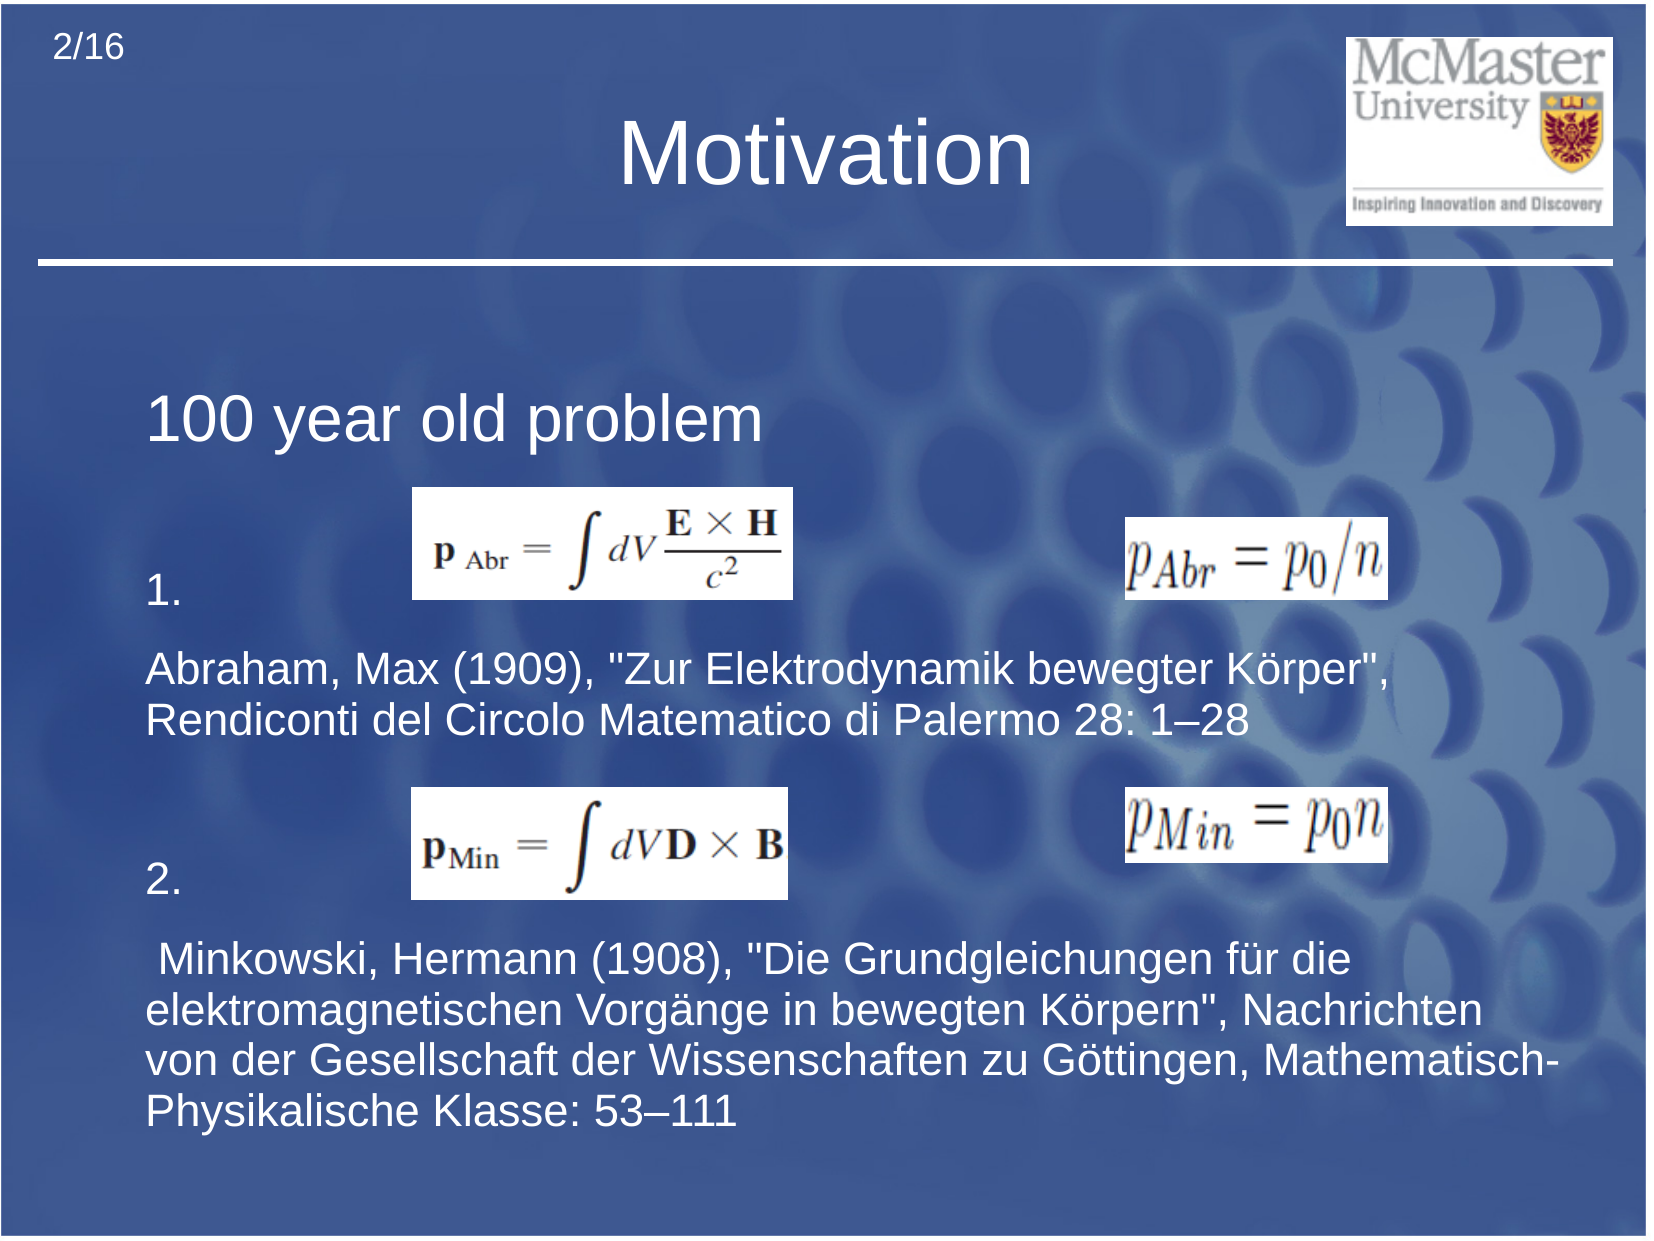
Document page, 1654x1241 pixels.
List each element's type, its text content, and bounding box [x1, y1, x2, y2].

list 100 year old problem 1. Abraham, Max (1909), "Zur Elektrodynamik bewegter Körper", Rendiconti del Circolo Matematico di Palermo 28: 1–28 2. Minkowski, Hermann (1908), "Die Grundgleichungen für die elektromagnetischen Vorgänge in bewegten Körpern", Nachrichten von der Gesellschaft der Wissenschaften zu Göttingen, Mathematisch-Physikalische Klasse: 53–111 [75, 381, 1564, 1201]
title Motivation [82, 49, 1571, 257]
text_box 2/16 [37, 18, 147, 76]
picture [0, 0, 1651, 1241]
